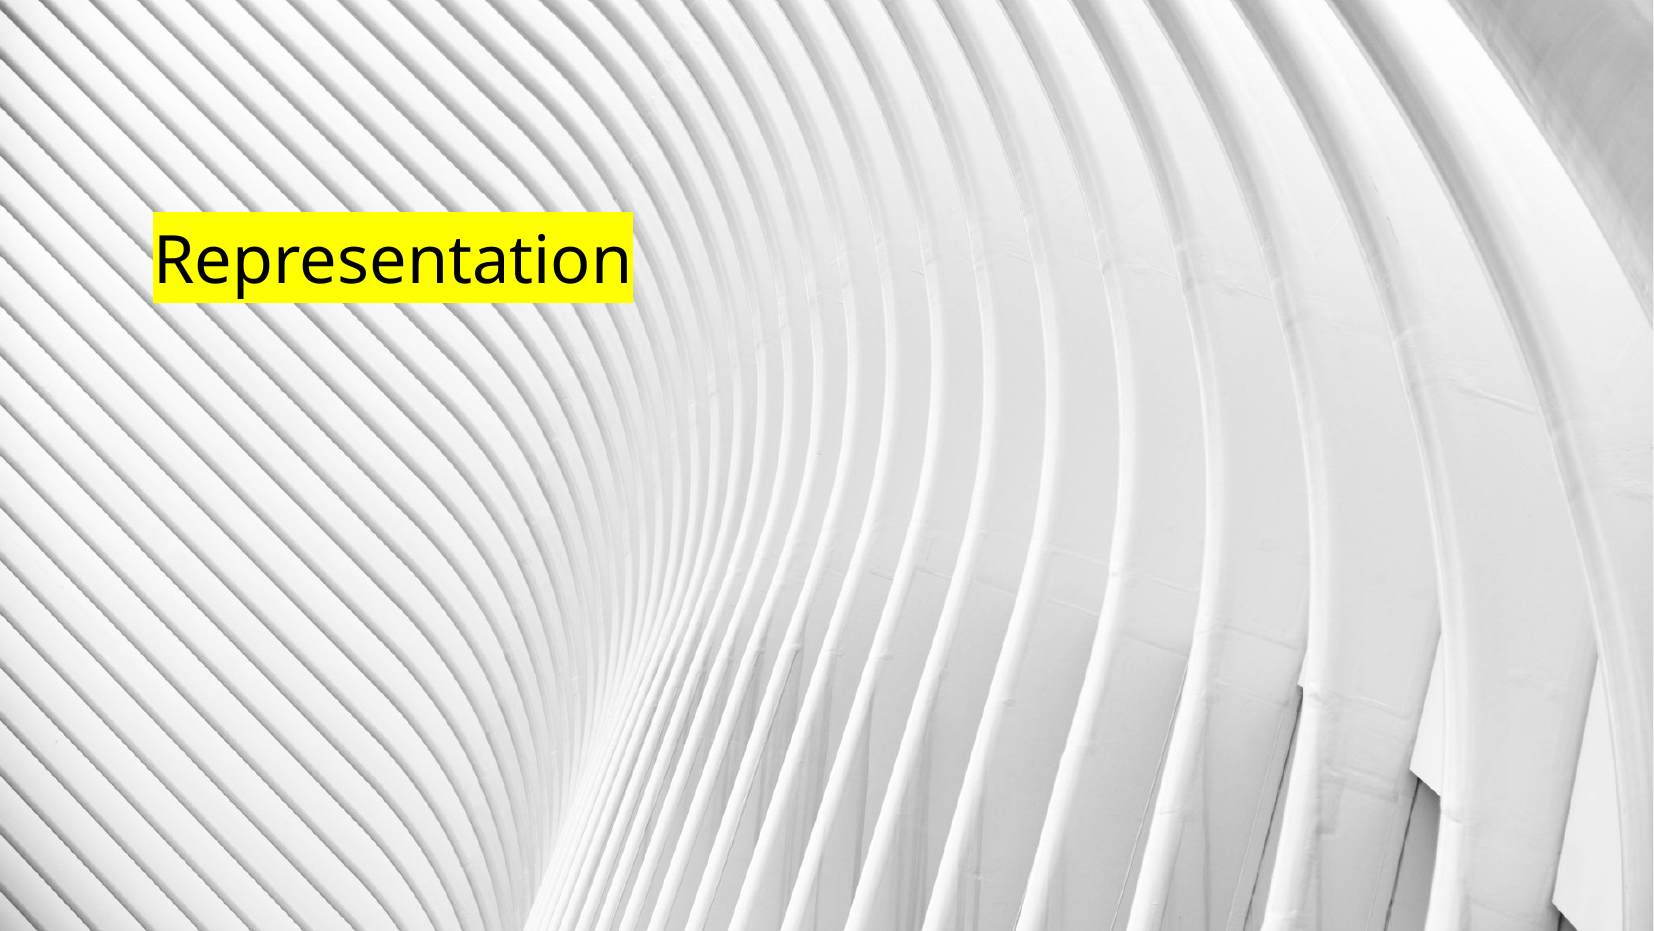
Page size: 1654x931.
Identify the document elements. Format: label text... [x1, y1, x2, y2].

list Representation [82, 217, 1571, 839]
picture [0, 0, 1654, 931]
